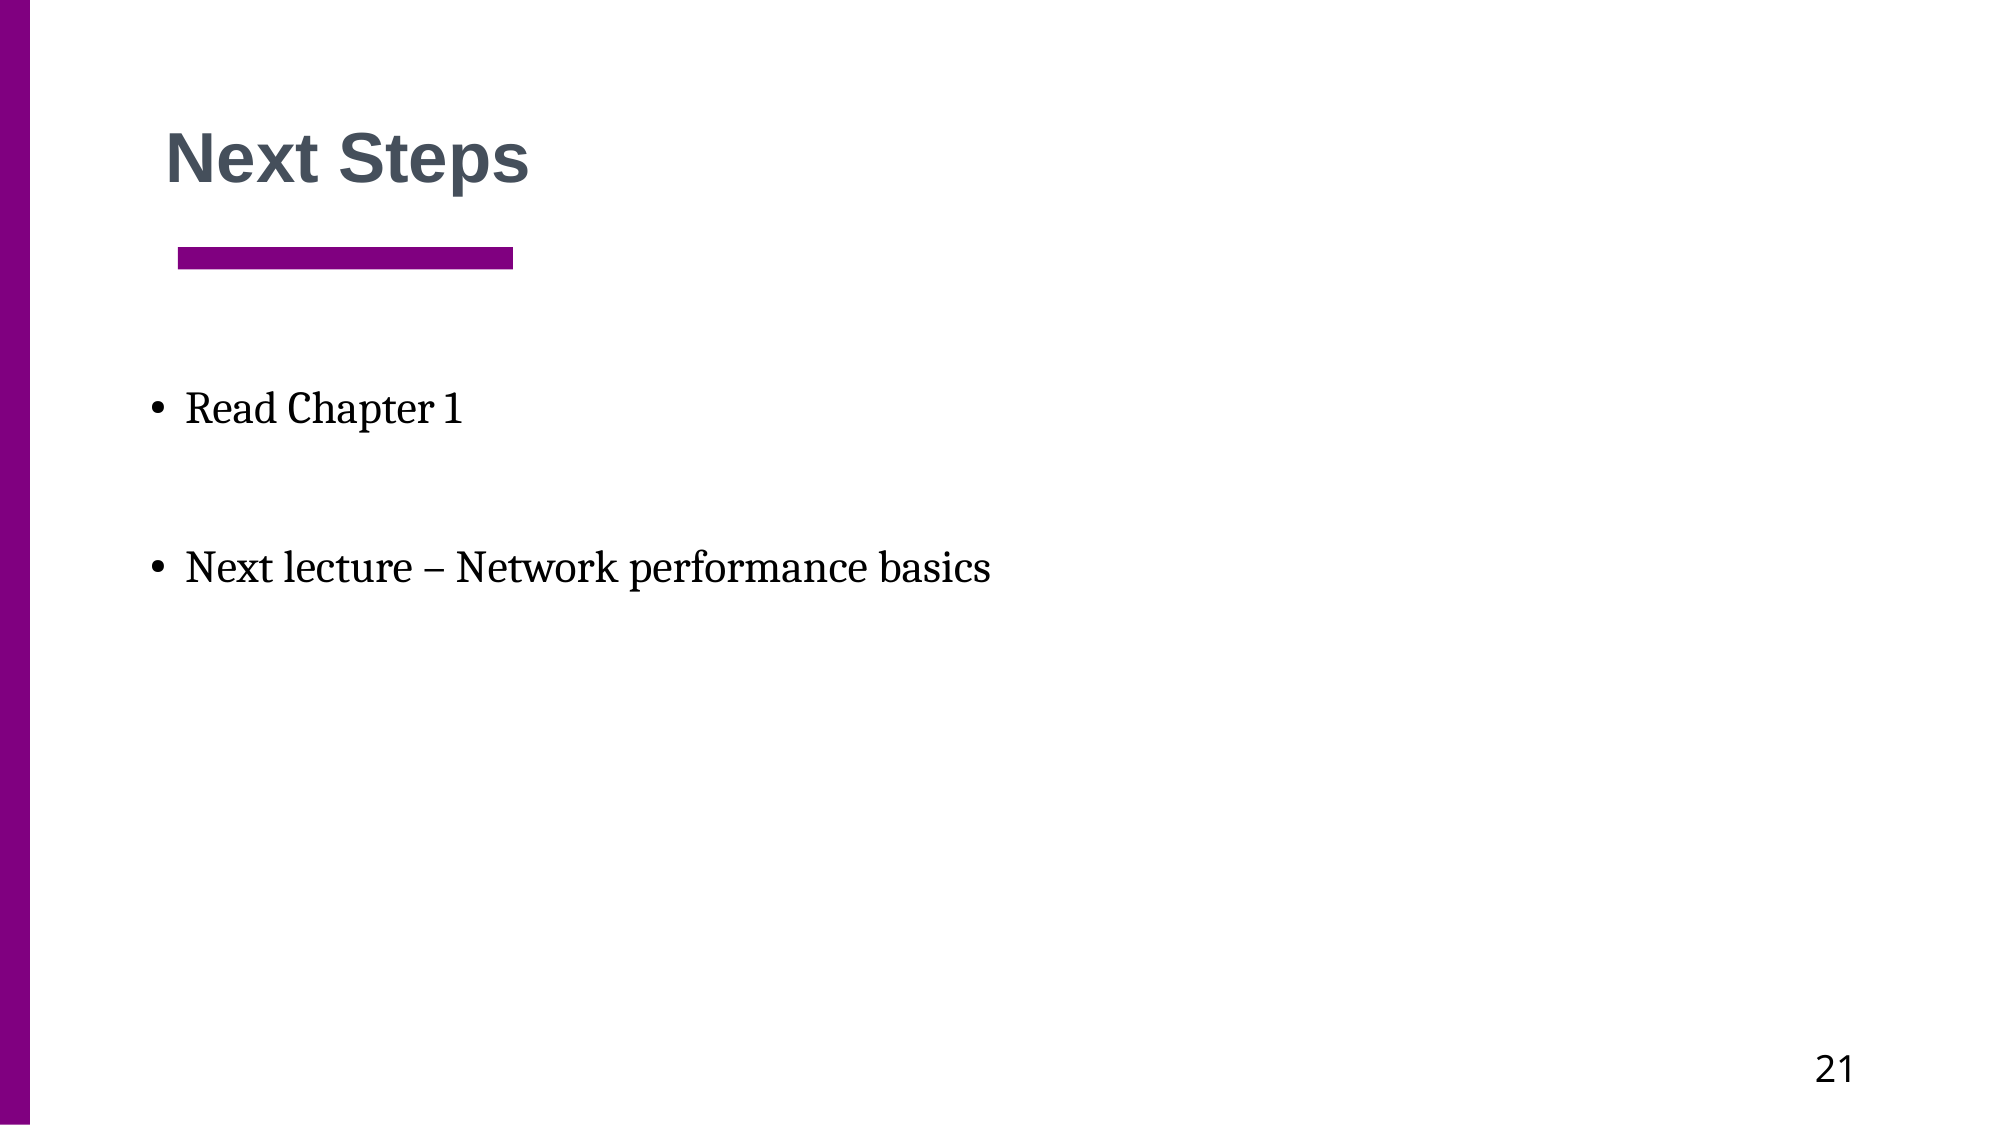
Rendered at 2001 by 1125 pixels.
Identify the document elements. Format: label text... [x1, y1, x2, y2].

text_box Read Chapter 1 Next lecture – Network performance basics [135, 375, 1741, 1004]
text_box Next Steps [151, 0, 1849, 212]
